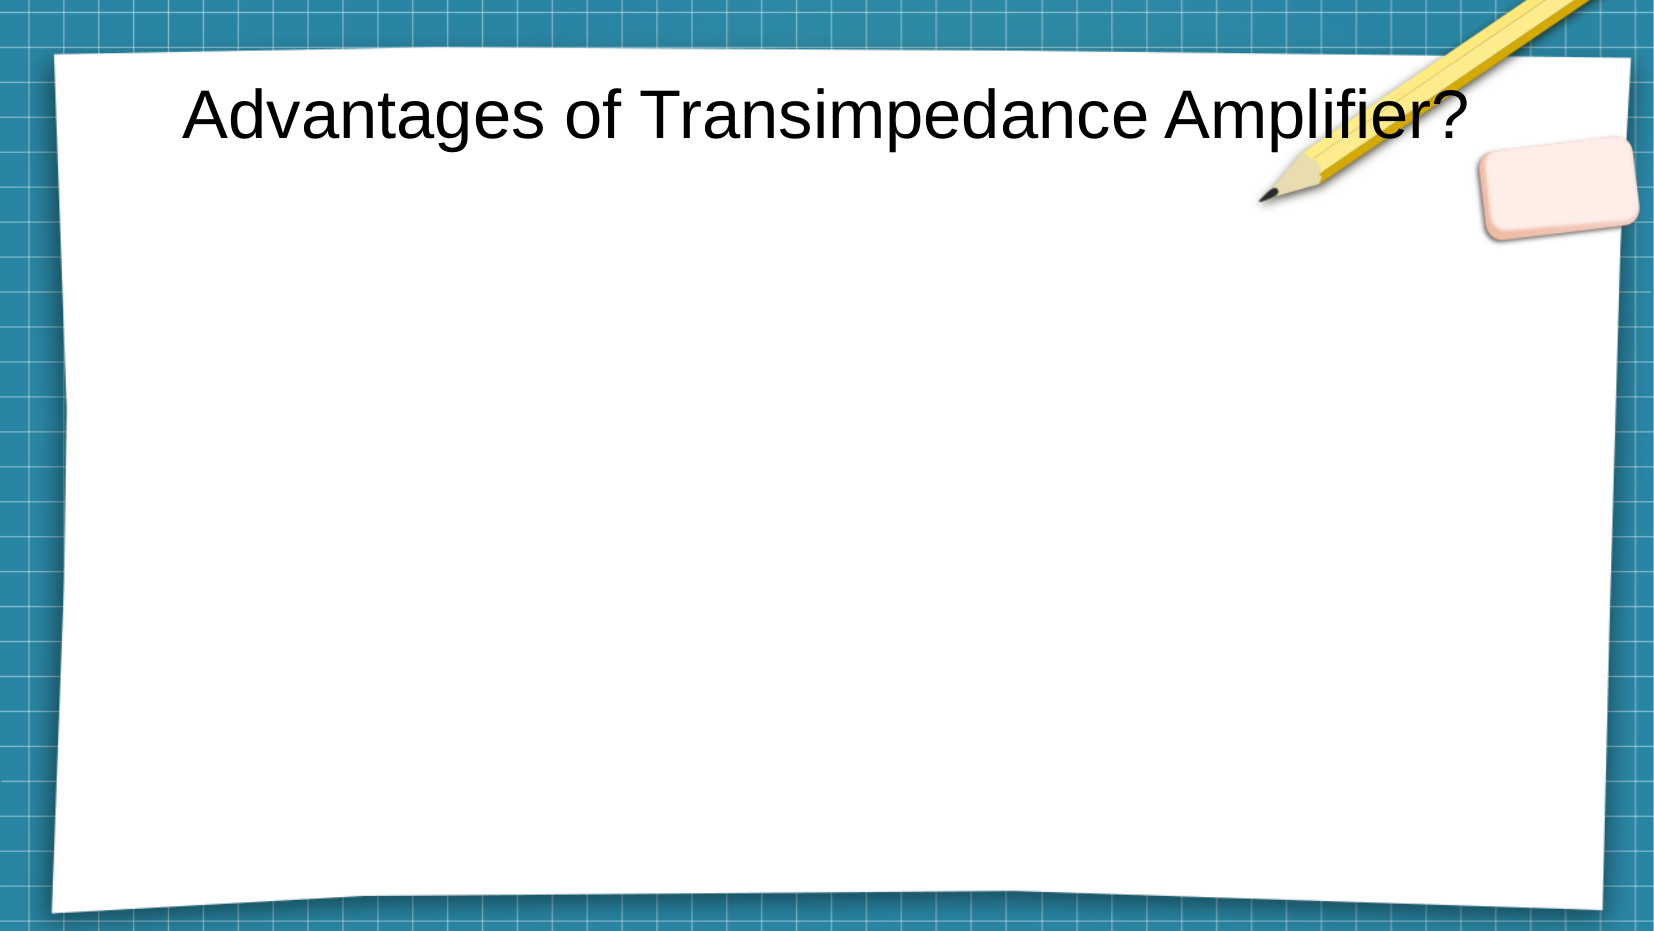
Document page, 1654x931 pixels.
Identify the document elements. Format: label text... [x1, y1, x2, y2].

picture [0, 0, 1654, 931]
title Advantages of Transimpedance Amplifier? [82, 37, 1571, 193]
